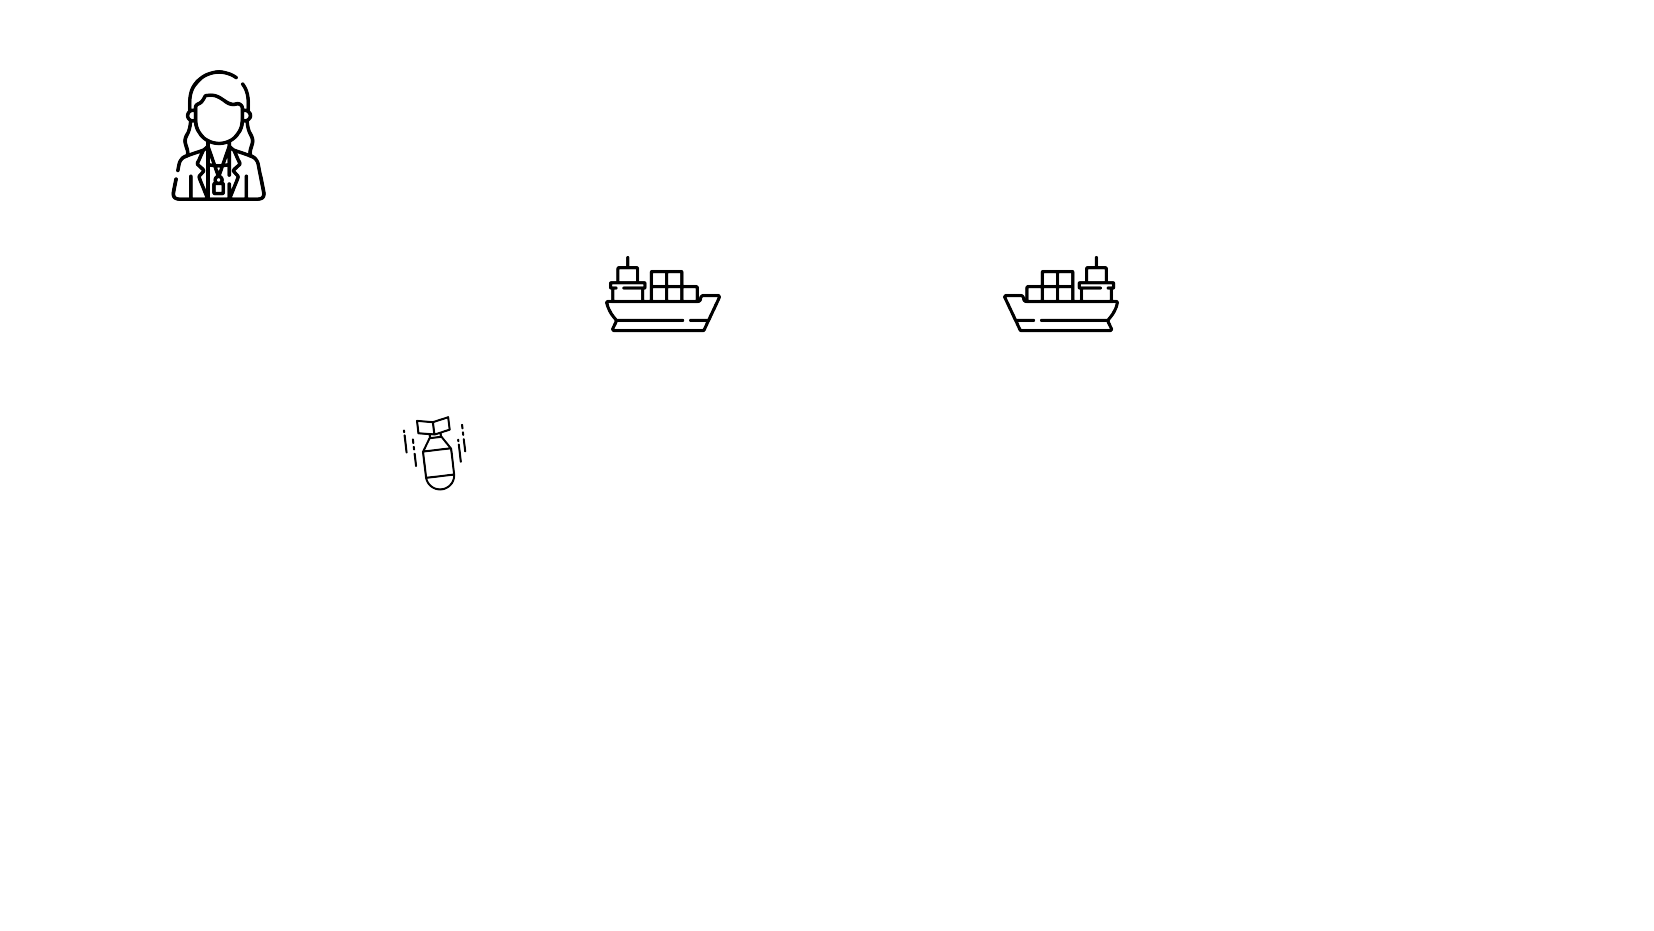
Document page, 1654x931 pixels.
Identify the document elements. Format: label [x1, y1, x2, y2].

picture [605, 236, 721, 352]
picture [381, 393, 490, 501]
picture [153, 70, 284, 201]
picture [1003, 236, 1119, 352]
